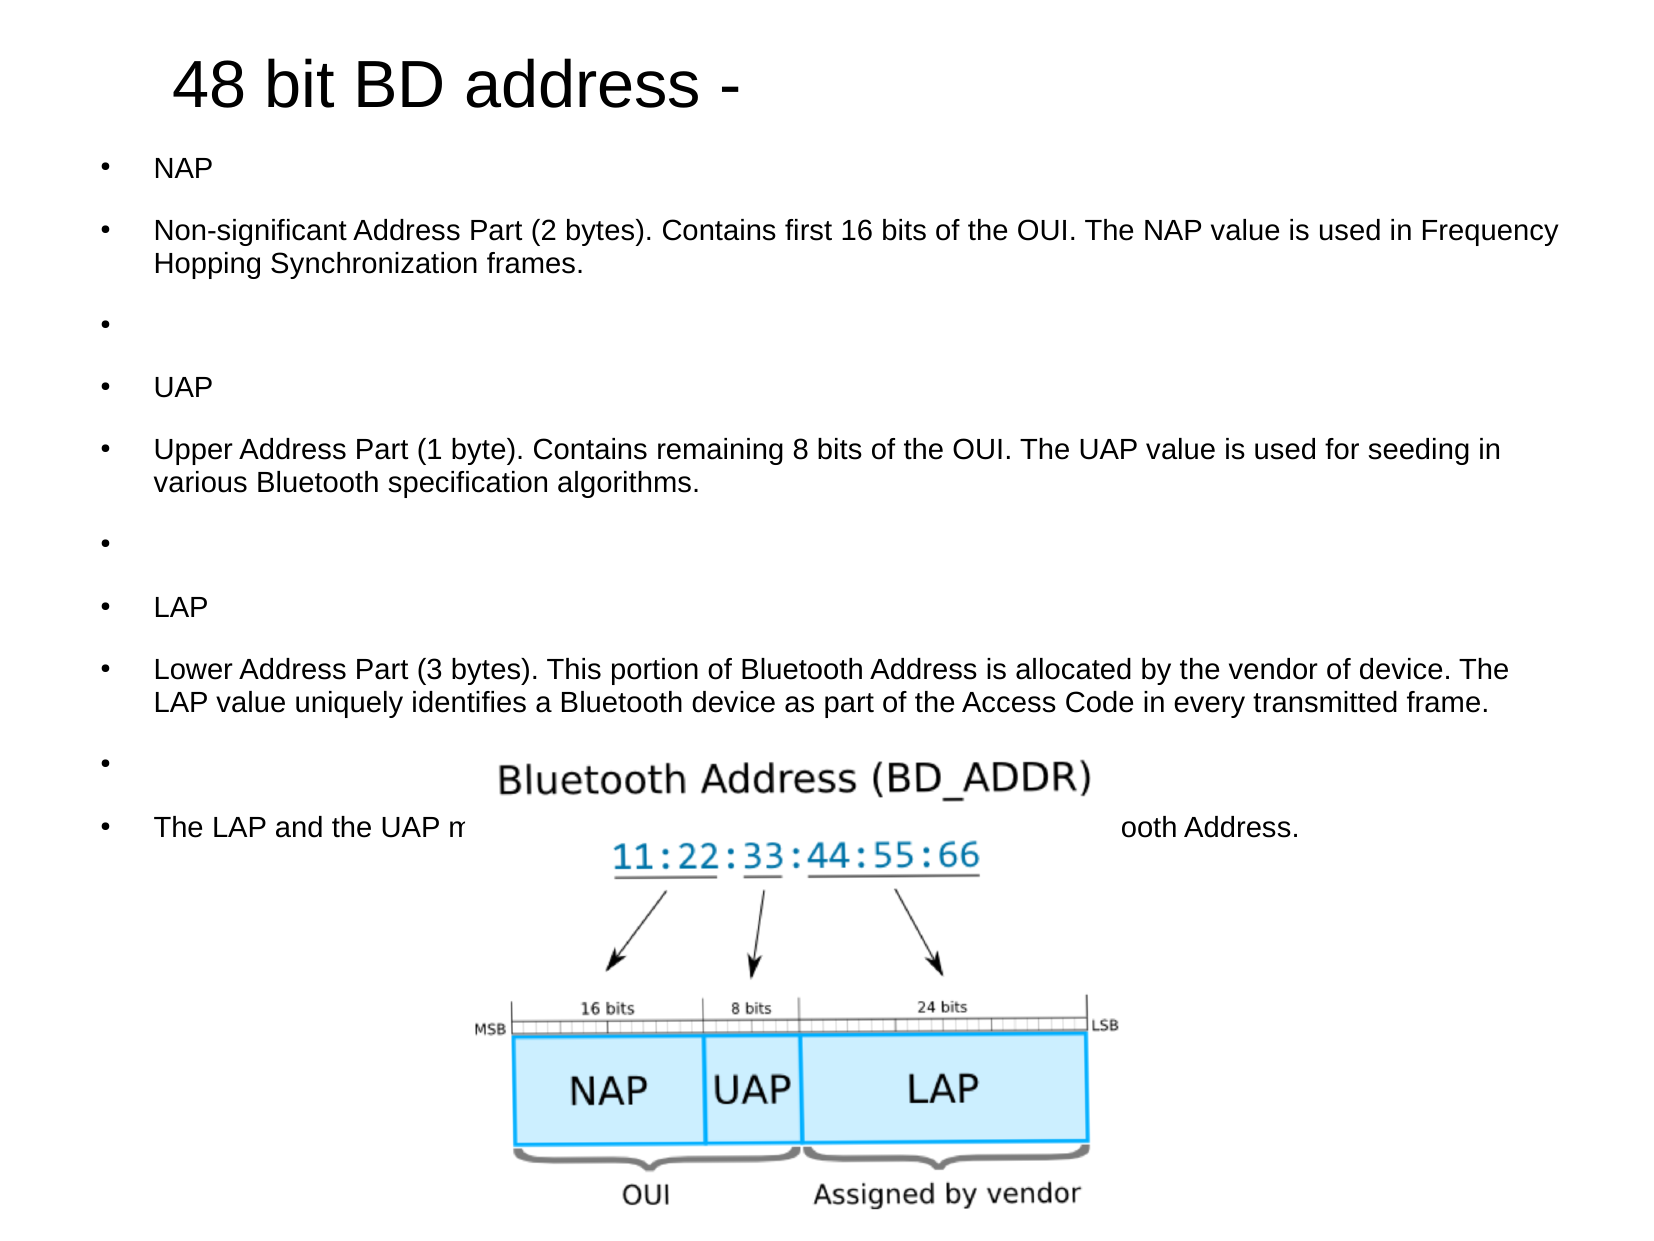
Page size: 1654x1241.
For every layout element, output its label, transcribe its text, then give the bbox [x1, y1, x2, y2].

list 48 bit BD address - NAP Non-significant Address Part (2 bytes). Contains first 16 bits of the OUI. The NAP value is used in Frequency Hopping Synchronization frames. UAP Upper Address Part (1 byte). Contains remaining 8 bits of the OUI. The UAP value is used for seeding in various Bluetooth specification algorithms. LAP Lower Address Part (3 bytes). This portion of Bluetooth Address is allocated by the vendor of device. The LAP value uniquely identifies a Bluetooth device as part of the Access Code in every transmitted frame. The LAP and the UAP make the significant address part (SAP) of the Bluetooth Address. [82, 47, 1571, 1241]
picture [463, 755, 1128, 1217]
